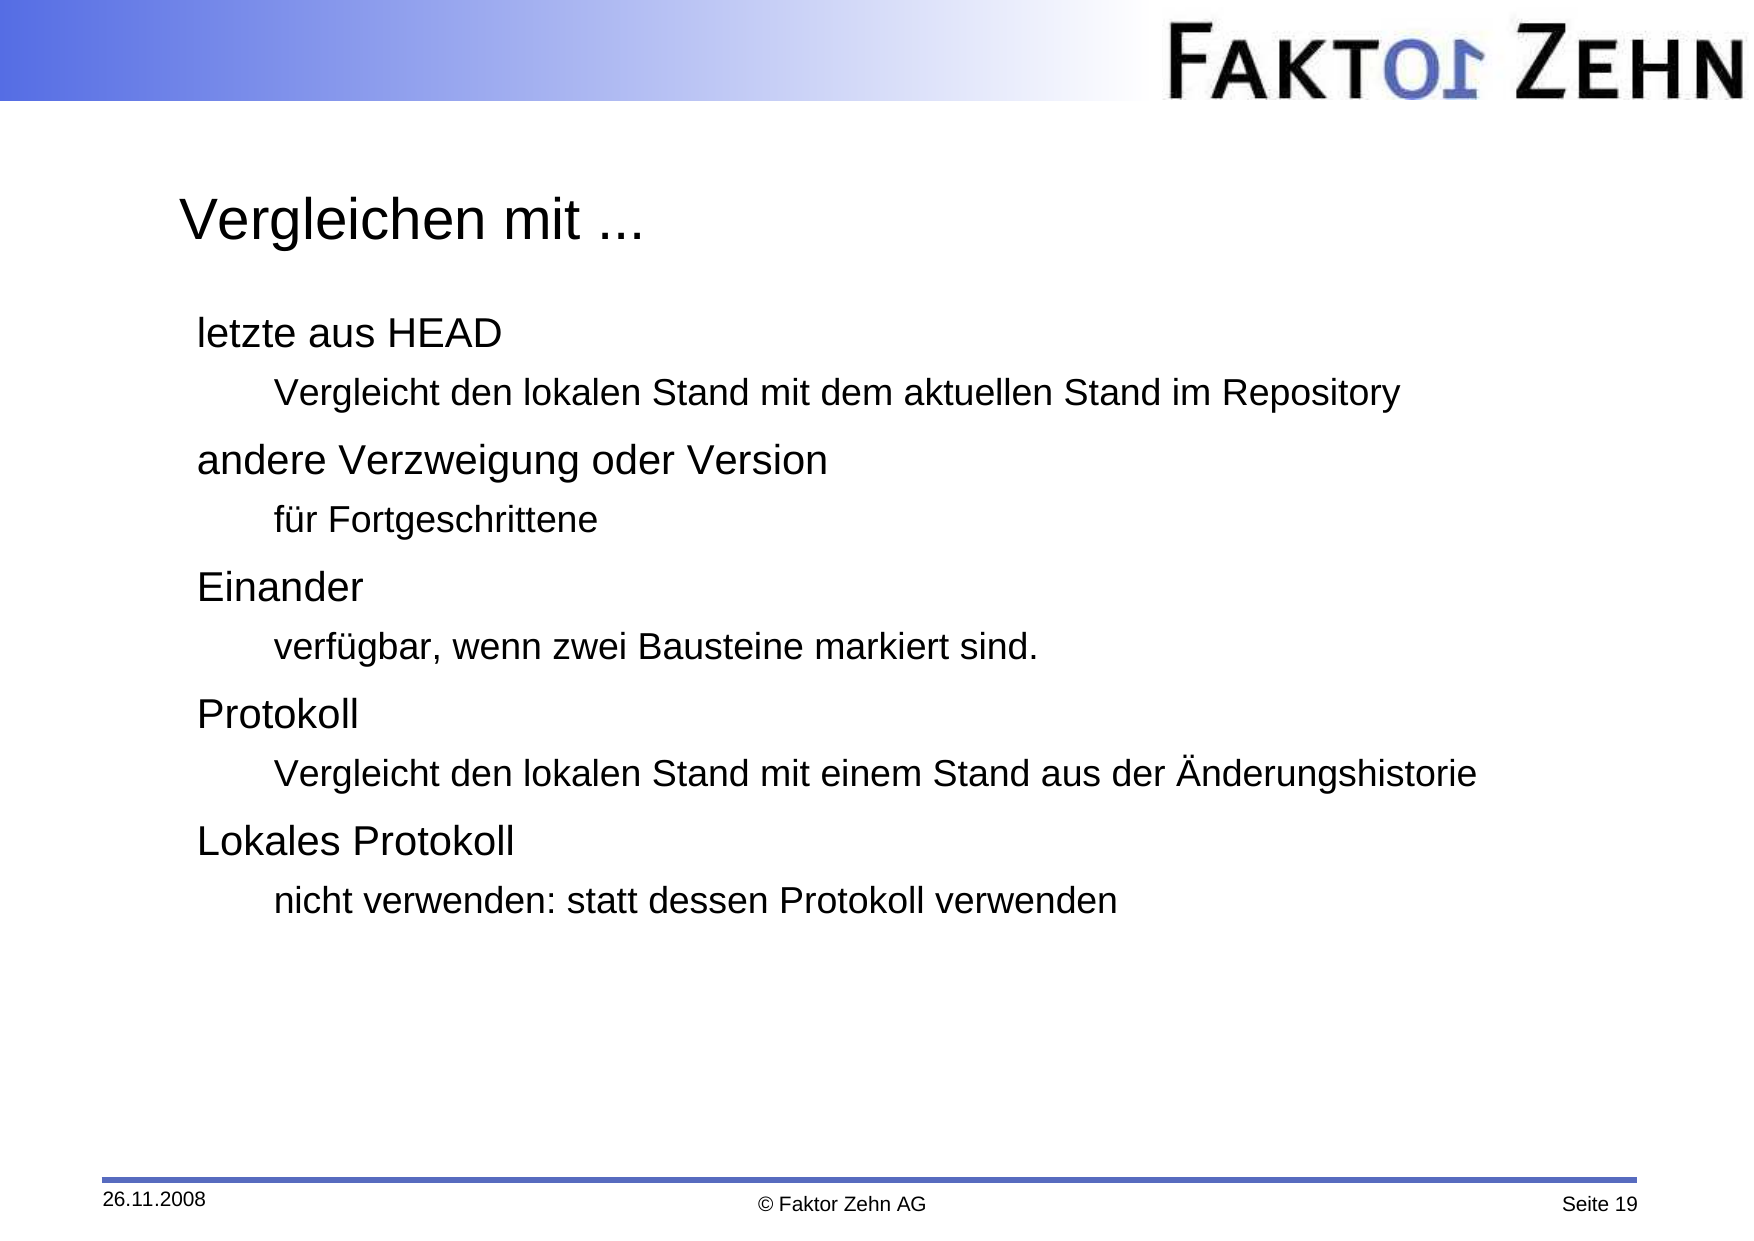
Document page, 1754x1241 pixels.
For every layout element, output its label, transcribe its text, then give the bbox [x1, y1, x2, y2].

title Vergleichen mit ... [179, 142, 1576, 296]
picture [1162, 7, 1752, 100]
list letzte aus HEAD Vergleicht den lokalen Stand mit dem aktuellen Stand im Repository andere Verzweigung oder Version für Fortgeschrittene Einander verfügbar, wenn zwei Bausteine markiert sind. Protokoll Vergleicht den lokalen Stand mit einem Stand aus der Änderungshistorie Lokales Protokoll nicht verwenden: statt dessen Protokoll verwenden [179, 310, 1576, 1078]
